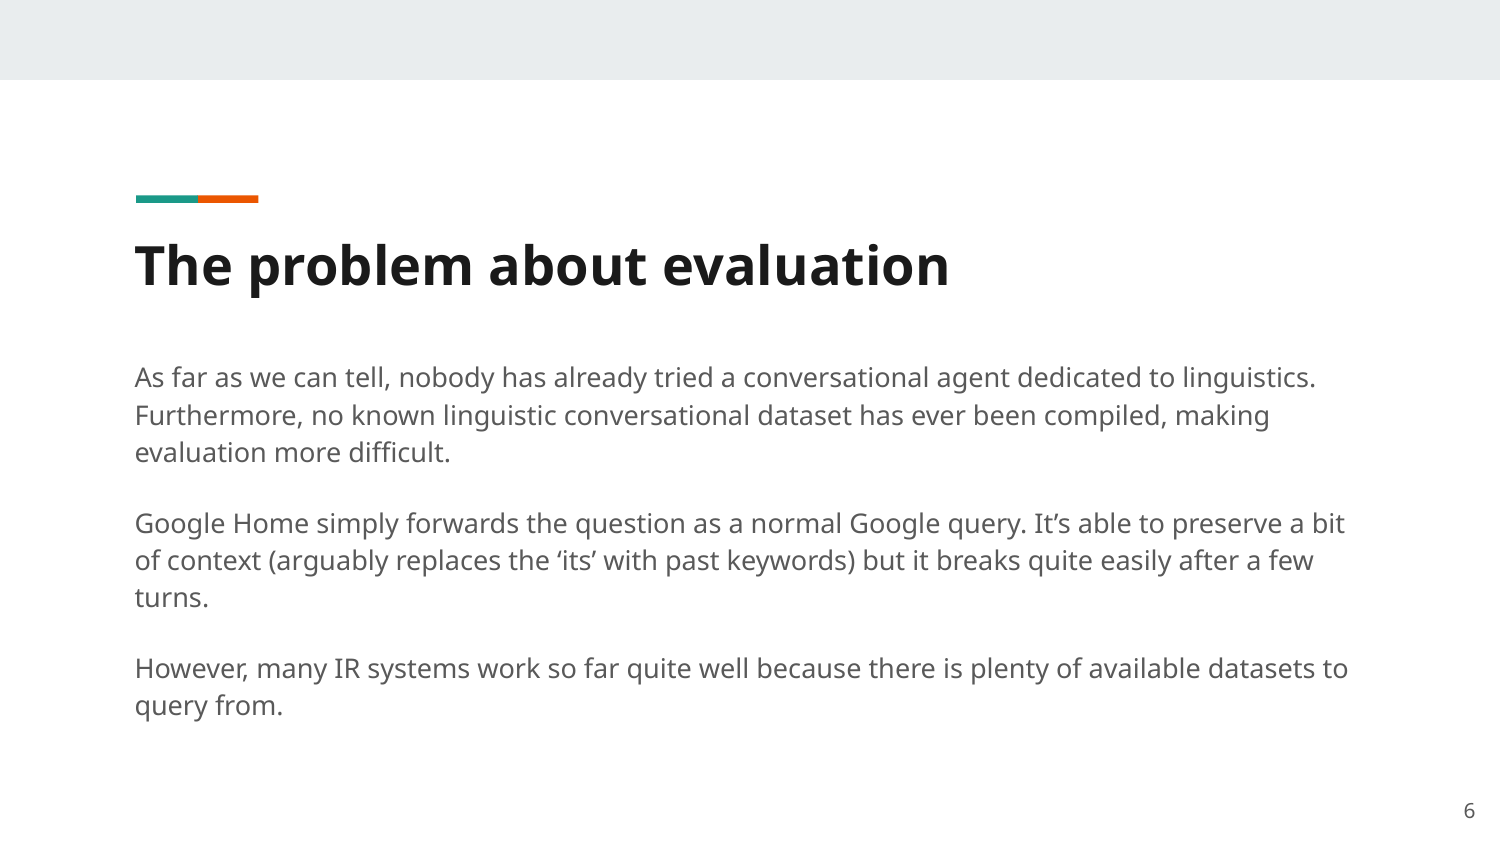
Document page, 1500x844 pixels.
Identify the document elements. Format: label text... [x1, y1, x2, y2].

list As far as we can tell, nobody has already tried a conversational agent dedicated to linguistics. Furthermore, no known linguistic conversational dataset has ever been compiled, making evaluation more difficult. Google Home simply forwards the question as a normal Google query. It’s able to preserve a bit of context (arguably replaces the ‘its’ with past keywords) but it breaks quite easily after a few turns. However, many IR systems work so far quite well because there is plenty of available datasets to query from. [119, 341, 1381, 712]
slide_number <number> [1400, 779, 1491, 844]
title The problem about evaluation [119, 216, 1381, 305]
